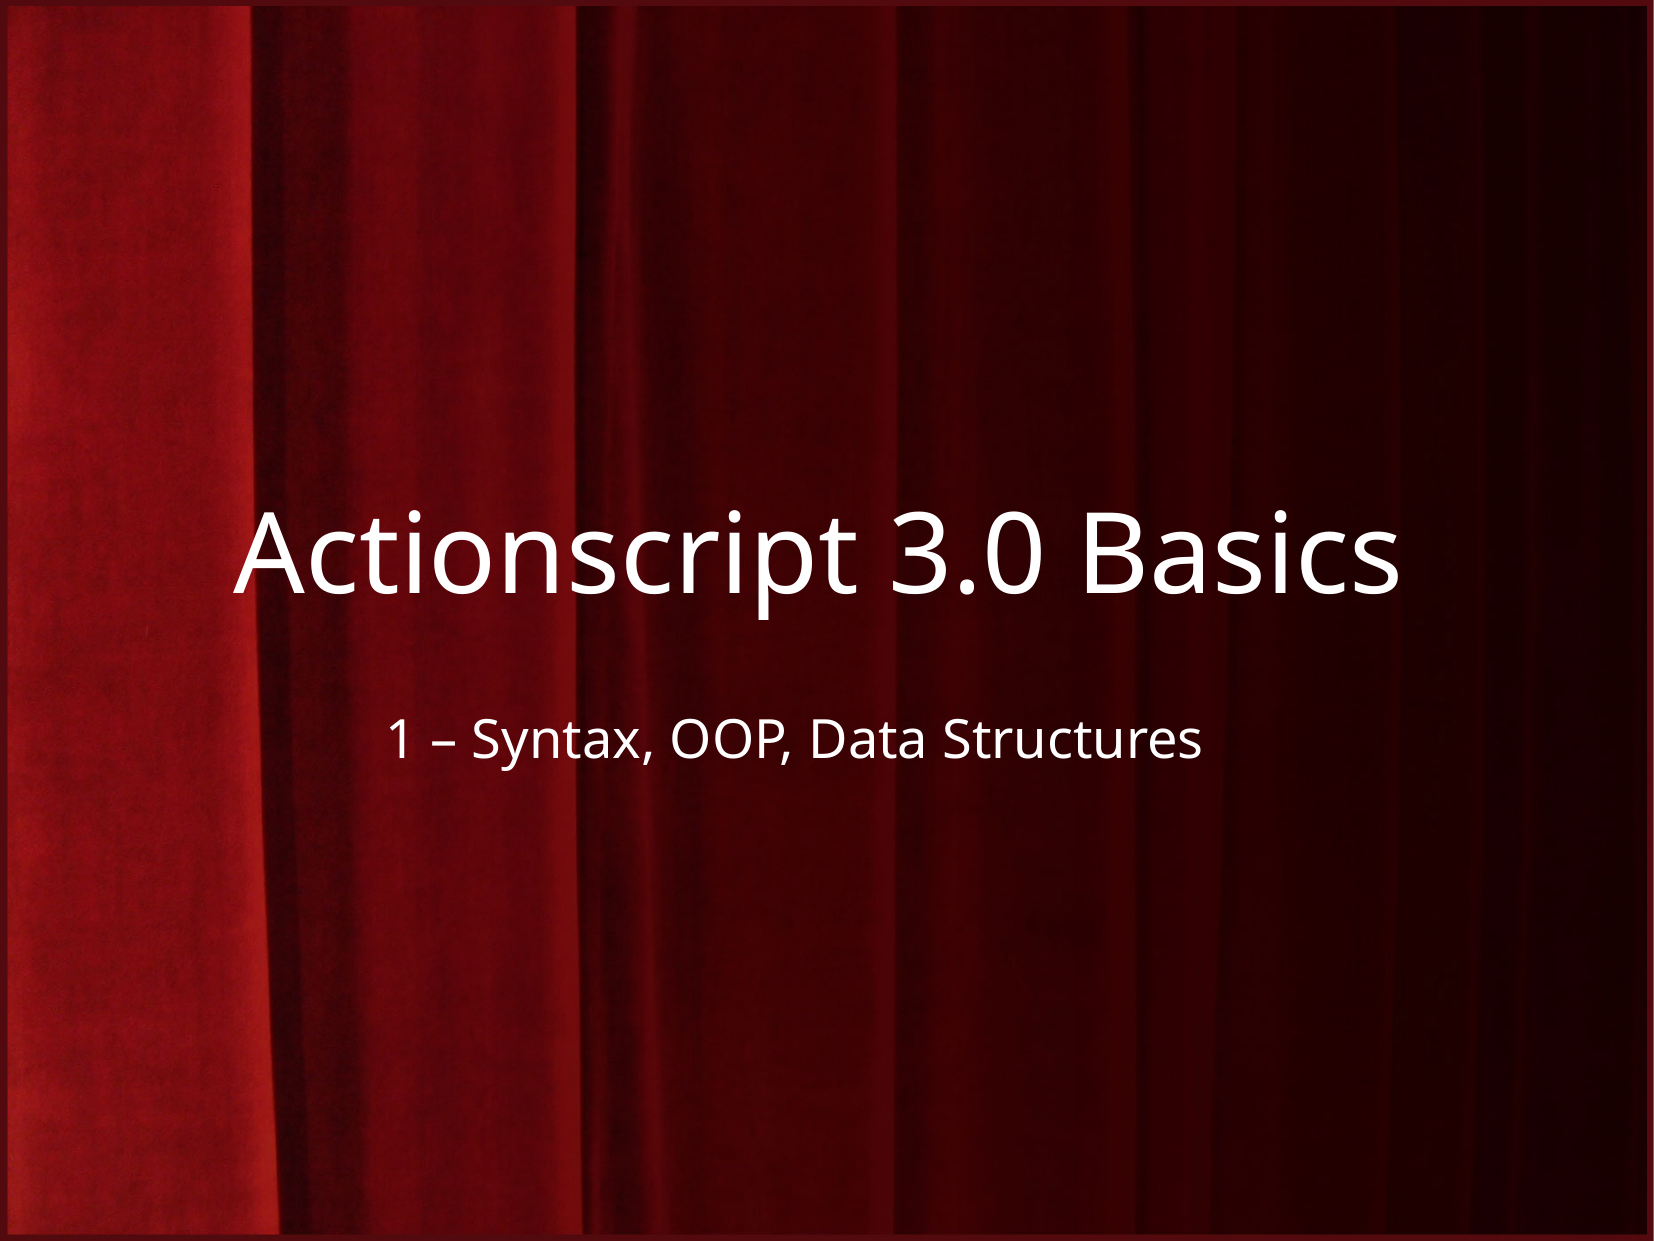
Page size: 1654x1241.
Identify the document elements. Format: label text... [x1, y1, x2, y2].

picture [0, 0, 1654, 1241]
title 1 – Syntax, OOP, Data Structures [51, 633, 1540, 841]
title Actionscript 3.0 Basics [75, 446, 1564, 654]
